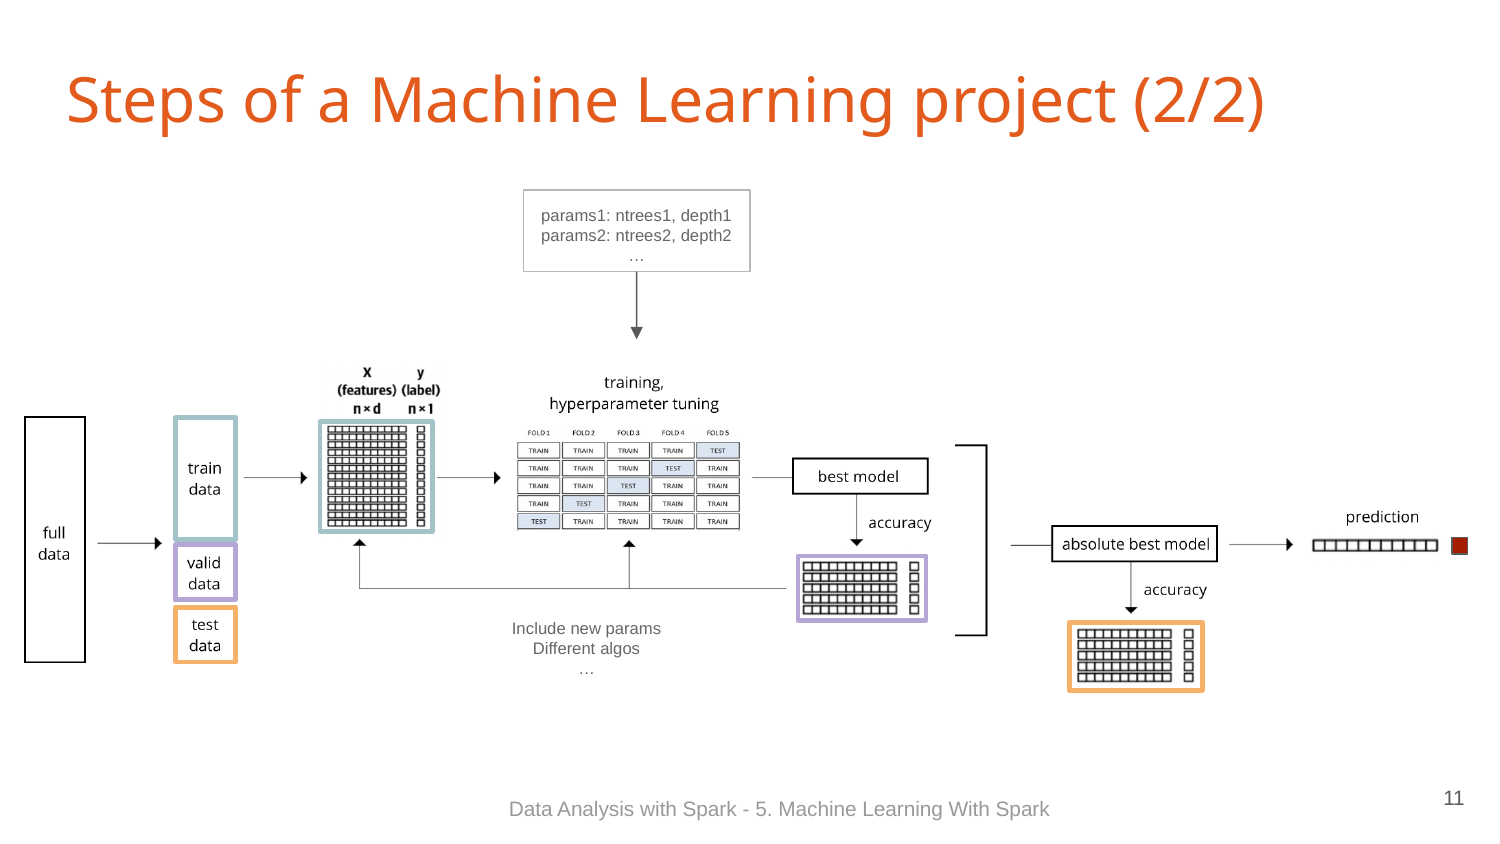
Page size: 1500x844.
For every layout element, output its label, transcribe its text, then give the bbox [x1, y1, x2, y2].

text_box params1: ntrees1, depth1 params2: ntrees2, depth2 … [523, 190, 750, 292]
text_box Include new params Different algos … [473, 602, 700, 704]
title Steps of a Machine Learning project (2/2) [51, 34, 1429, 129]
picture [24, 365, 1475, 687]
text_box Data Analysis with Spark - 5. Machine Learning With Spark [480, 781, 1079, 830]
picture [1072, 625, 1200, 687]
slide_number <number> [1389, 764, 1480, 830]
text_box [1451, 537, 1468, 555]
